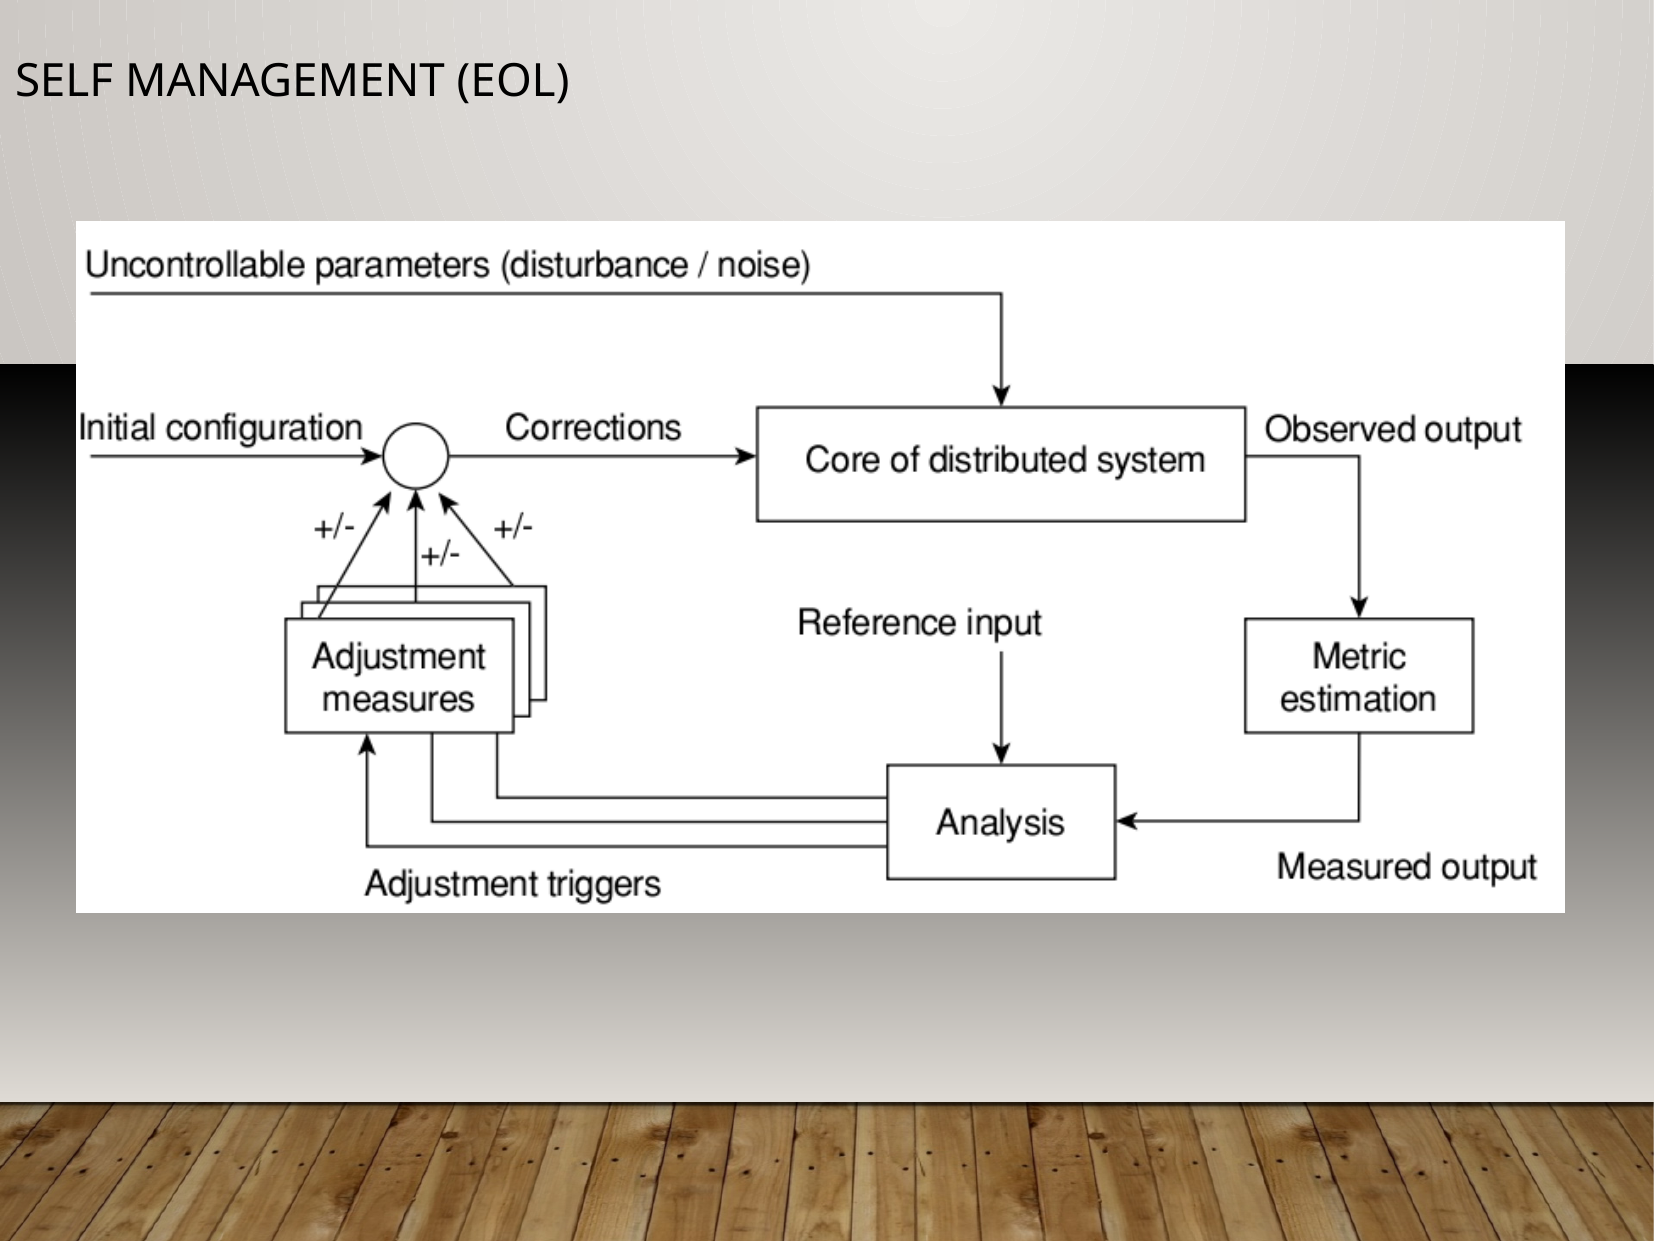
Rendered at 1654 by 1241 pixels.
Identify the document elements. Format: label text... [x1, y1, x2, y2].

title Self Management (EOL) [0, 49, 1654, 257]
picture [76, 221, 1565, 913]
